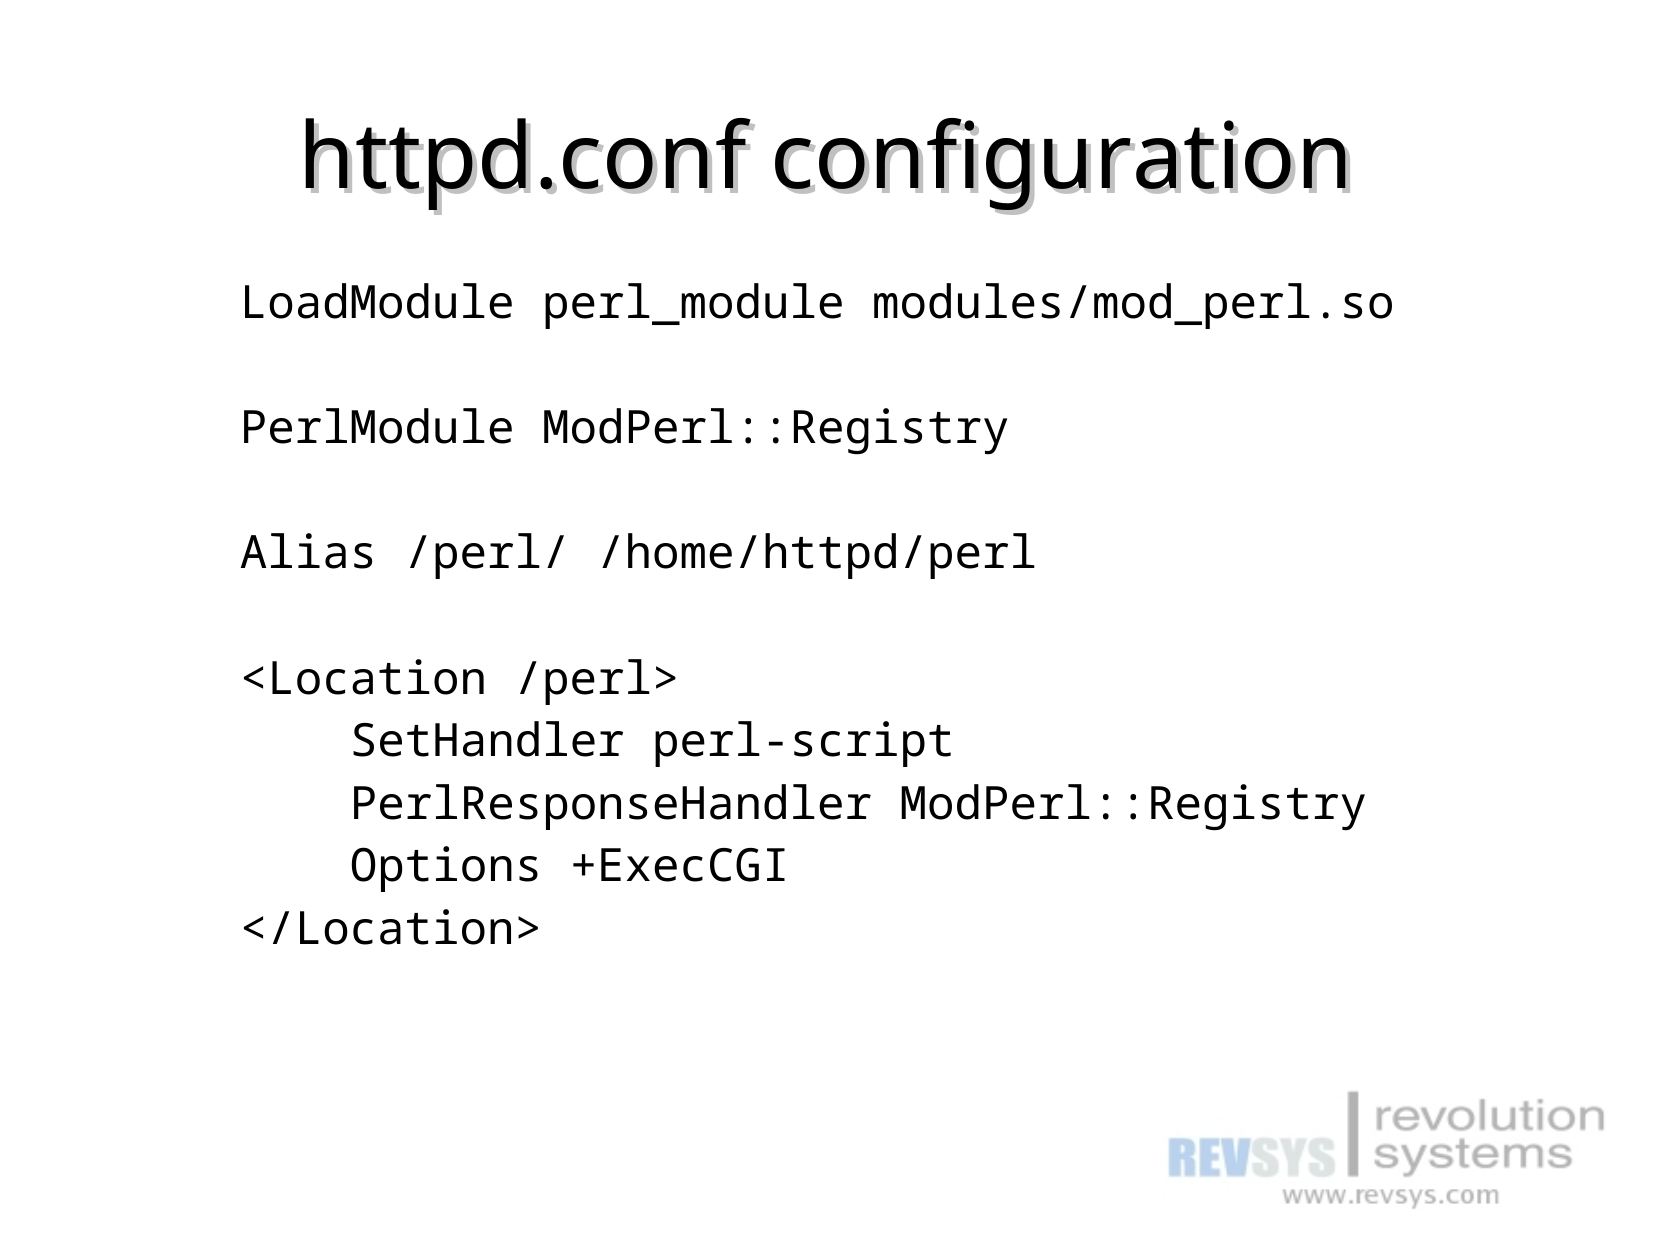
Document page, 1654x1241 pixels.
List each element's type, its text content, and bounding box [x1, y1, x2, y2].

title httpd.conf configuration [82, 49, 1571, 257]
text_box LoadModule perl_module modules/mod_perl.so PerlModule ModPerl::Registry Alias /perl/ /home/httpd/perl <Location /perl> SetHandler perl-script PerlResponseHandler ModPerl::Registry Options +ExecCGI </Location> [225, 262, 1463, 1036]
picture [1162, 1087, 1613, 1211]
